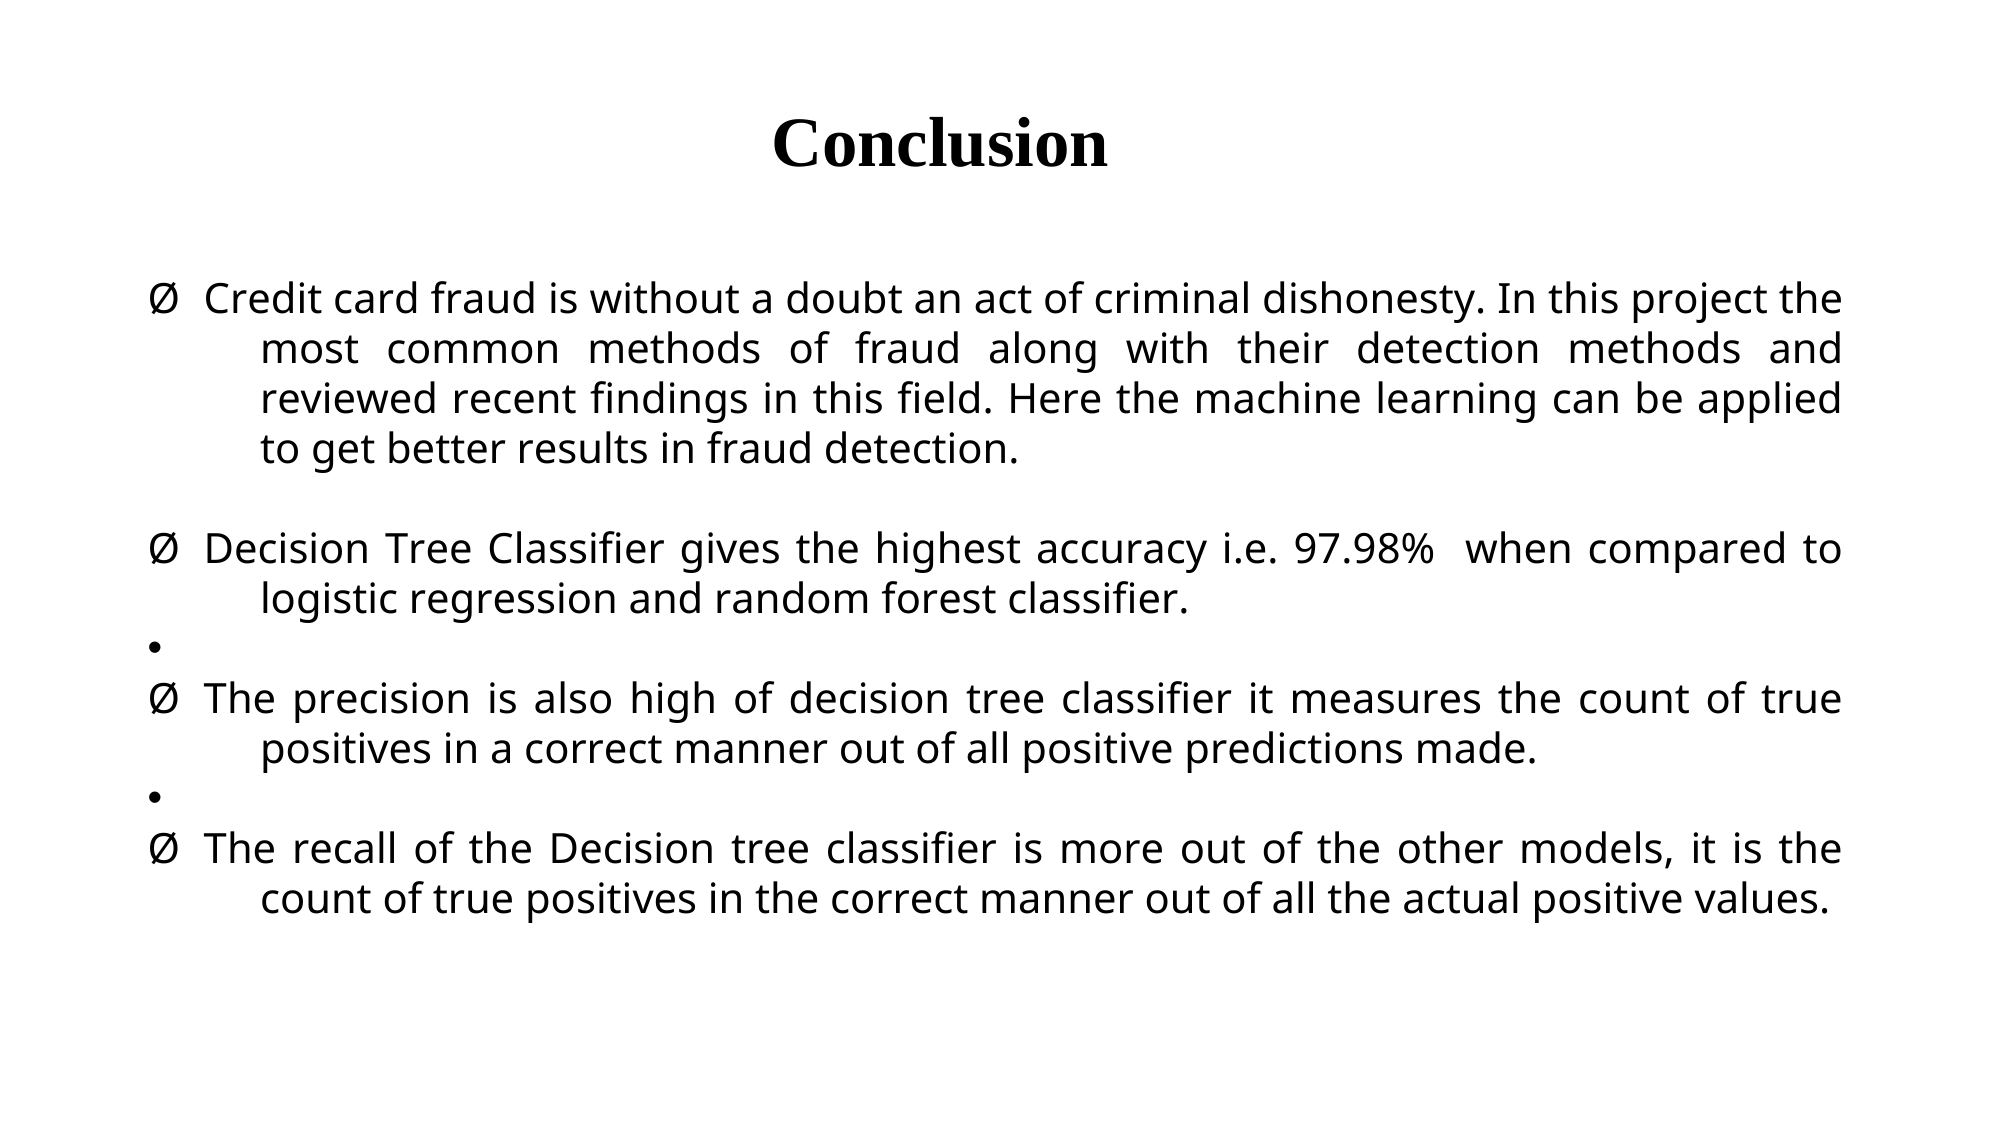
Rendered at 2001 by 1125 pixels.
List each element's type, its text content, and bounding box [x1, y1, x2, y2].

text_box Conclusion [756, 88, 1385, 190]
text_box Credit card fraud is without a doubt an act of criminal dishonesty. In this project the most common methods of fraud along with their detection methods and reviewed recent findings in this field. Here the machine learning can be applied to get better results in fraud detection. Decision Tree Classifier gives the highest accuracy i.e. 97.98% when compared to logistic regression and random forest classifier. The precision is also high of decision tree classifier it measures the count of true positives in a correct manner out of all positive predictions made. The recall of the Decision tree classifier is more out of the other models, it is the count of true positives in the correct manner out of all the actual positive values. [132, 264, 1859, 936]
